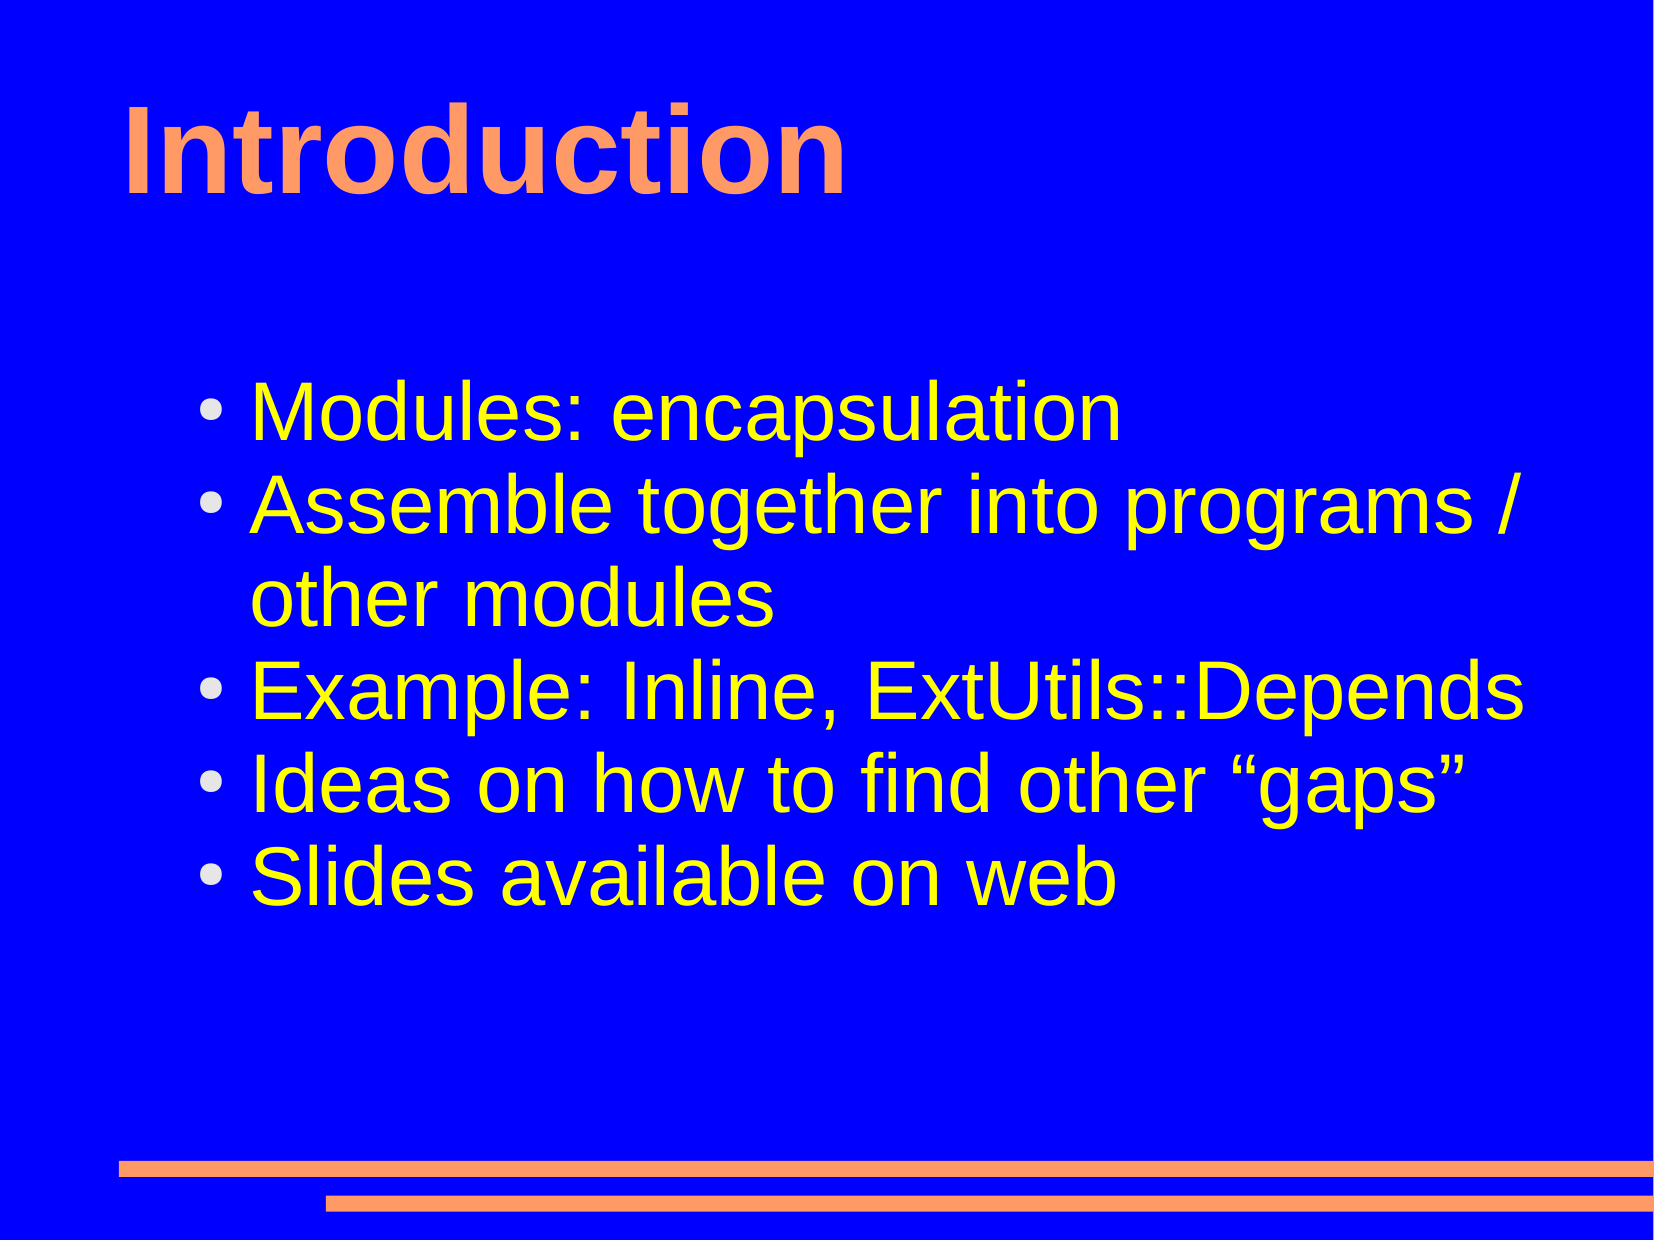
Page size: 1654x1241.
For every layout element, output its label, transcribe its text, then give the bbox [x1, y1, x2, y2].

title Introduction [121, 46, 1534, 254]
list Modules: encapsulation Assemble together into programs / other modules Example: Inline, ExtUtils::Depends Ideas on how to find other “gaps” Slides available on web [178, 364, 1570, 1147]
